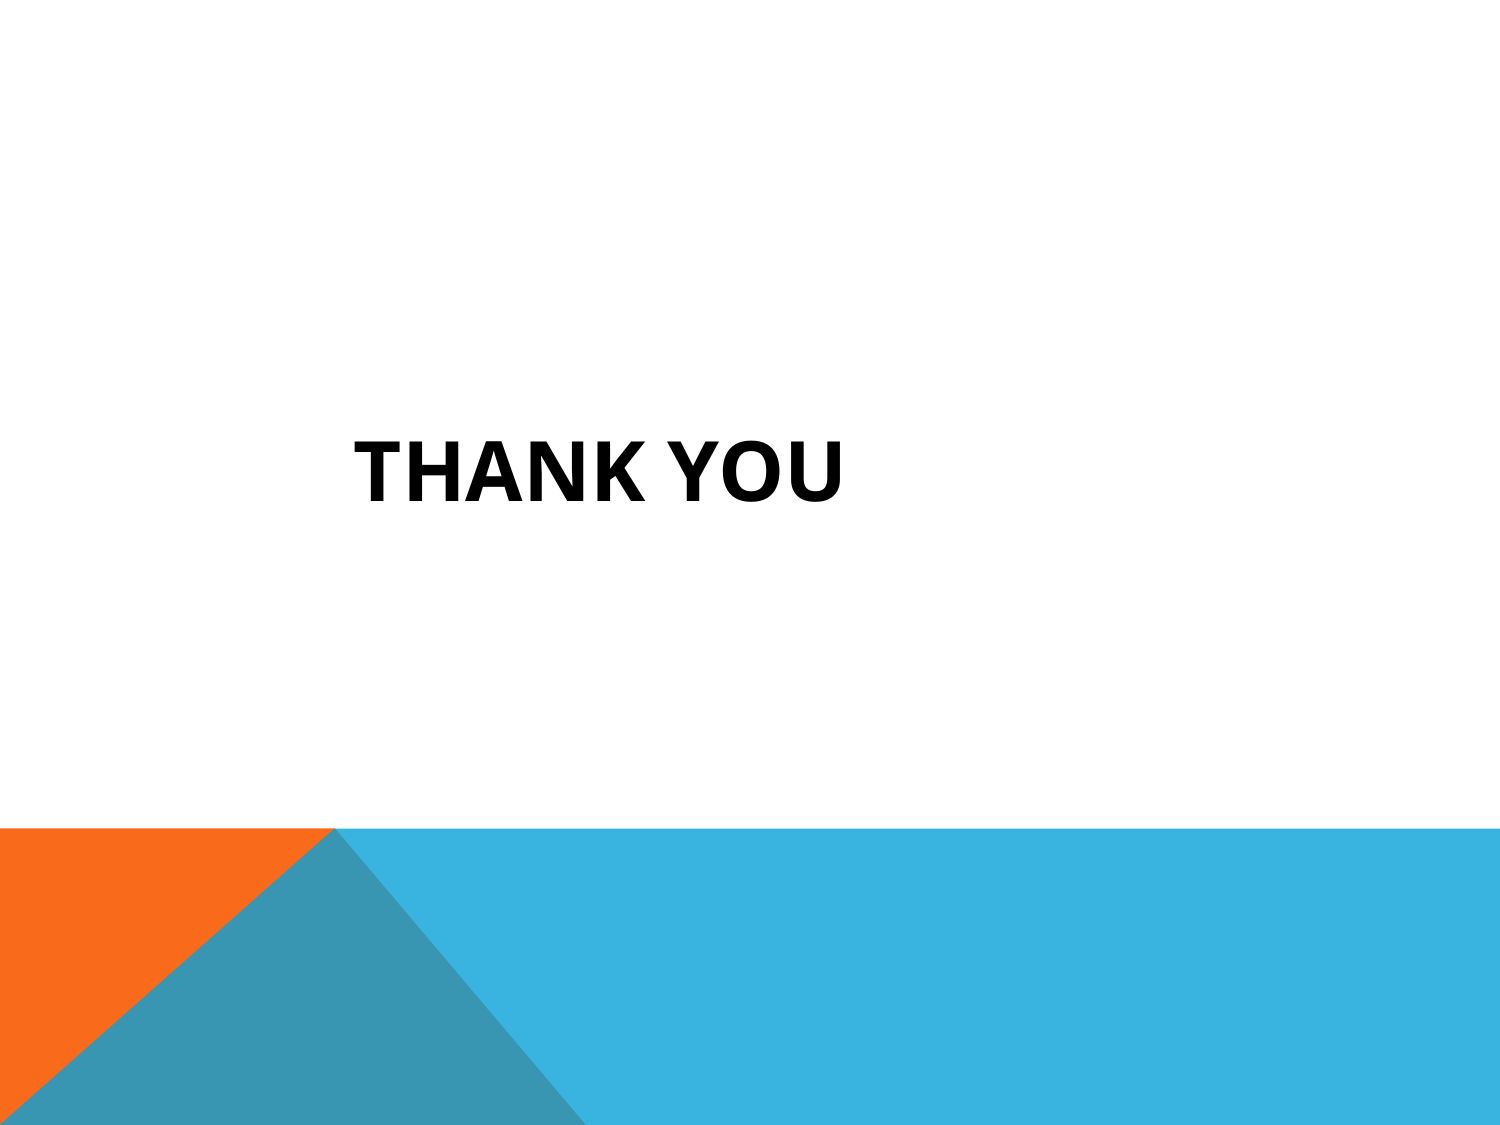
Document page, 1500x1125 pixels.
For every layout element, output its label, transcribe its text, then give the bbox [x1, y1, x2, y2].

list THANK YOU [135, 180, 1369, 768]
